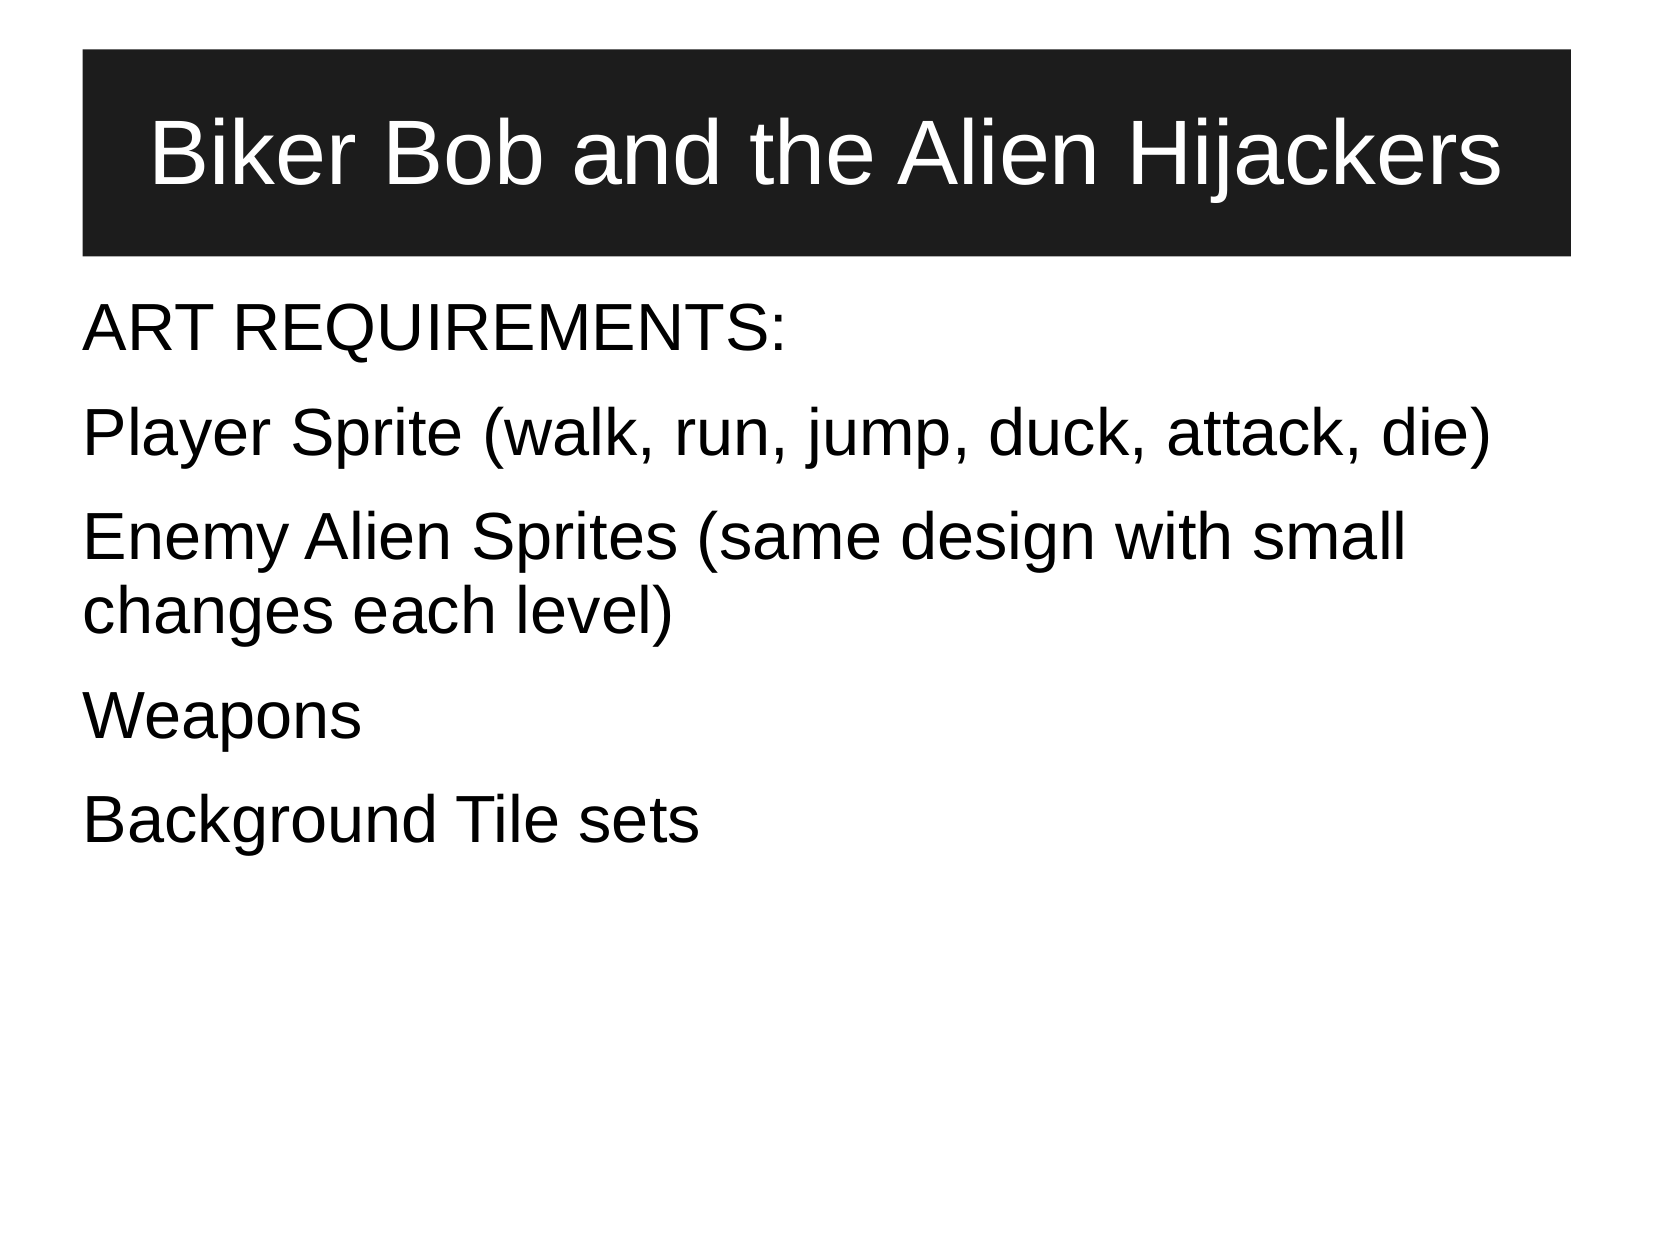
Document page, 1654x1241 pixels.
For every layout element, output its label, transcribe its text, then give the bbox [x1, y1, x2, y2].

title Biker Bob and the Alien Hijackers [82, 49, 1571, 257]
list ART REQUIREMENTS: Player Sprite (walk, run, jump, duck, attack, die) Enemy Alien Sprites (same design with small changes each level) Weapons Background Tile sets [82, 290, 1571, 1010]
